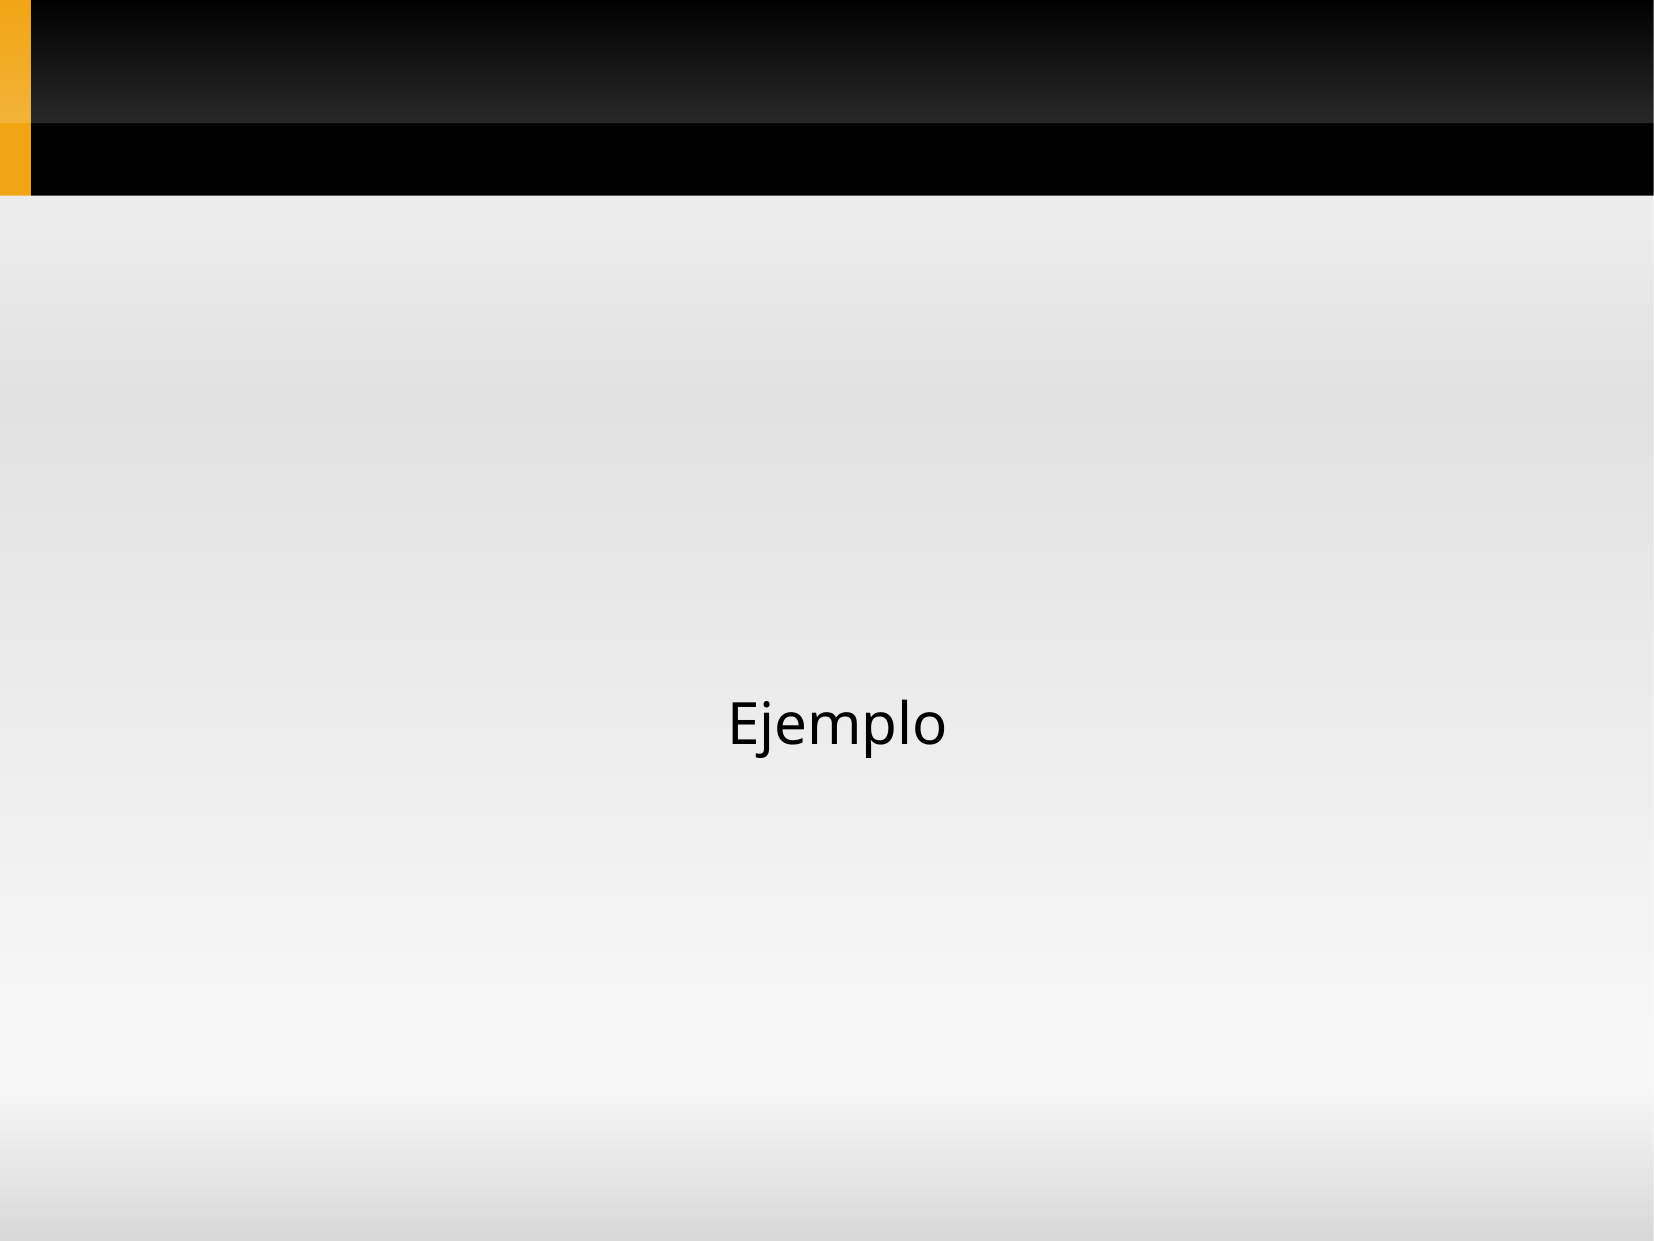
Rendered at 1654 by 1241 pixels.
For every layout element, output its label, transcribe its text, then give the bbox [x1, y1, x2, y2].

picture [0, 0, 1654, 1241]
text_box Ejemplo [712, 675, 940, 787]
